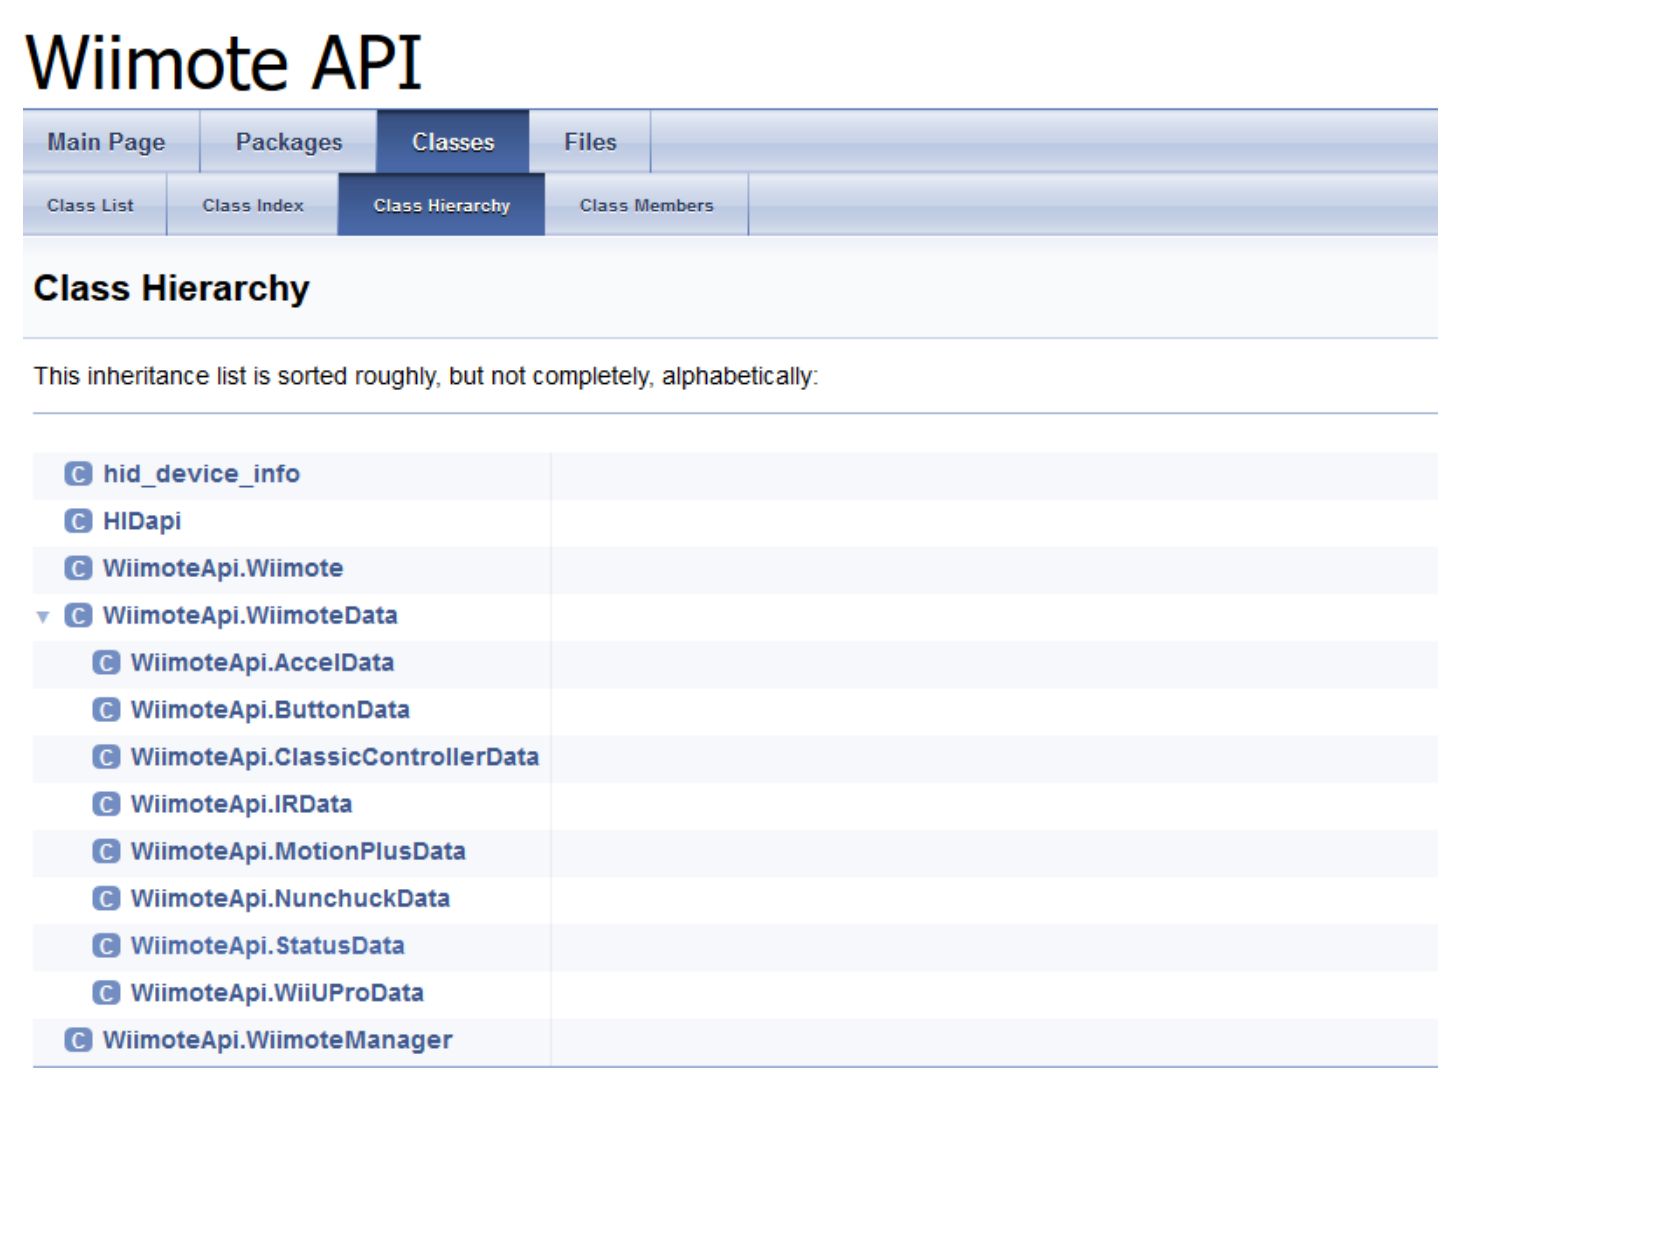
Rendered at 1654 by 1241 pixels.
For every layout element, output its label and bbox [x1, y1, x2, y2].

picture [23, 23, 1438, 1068]
